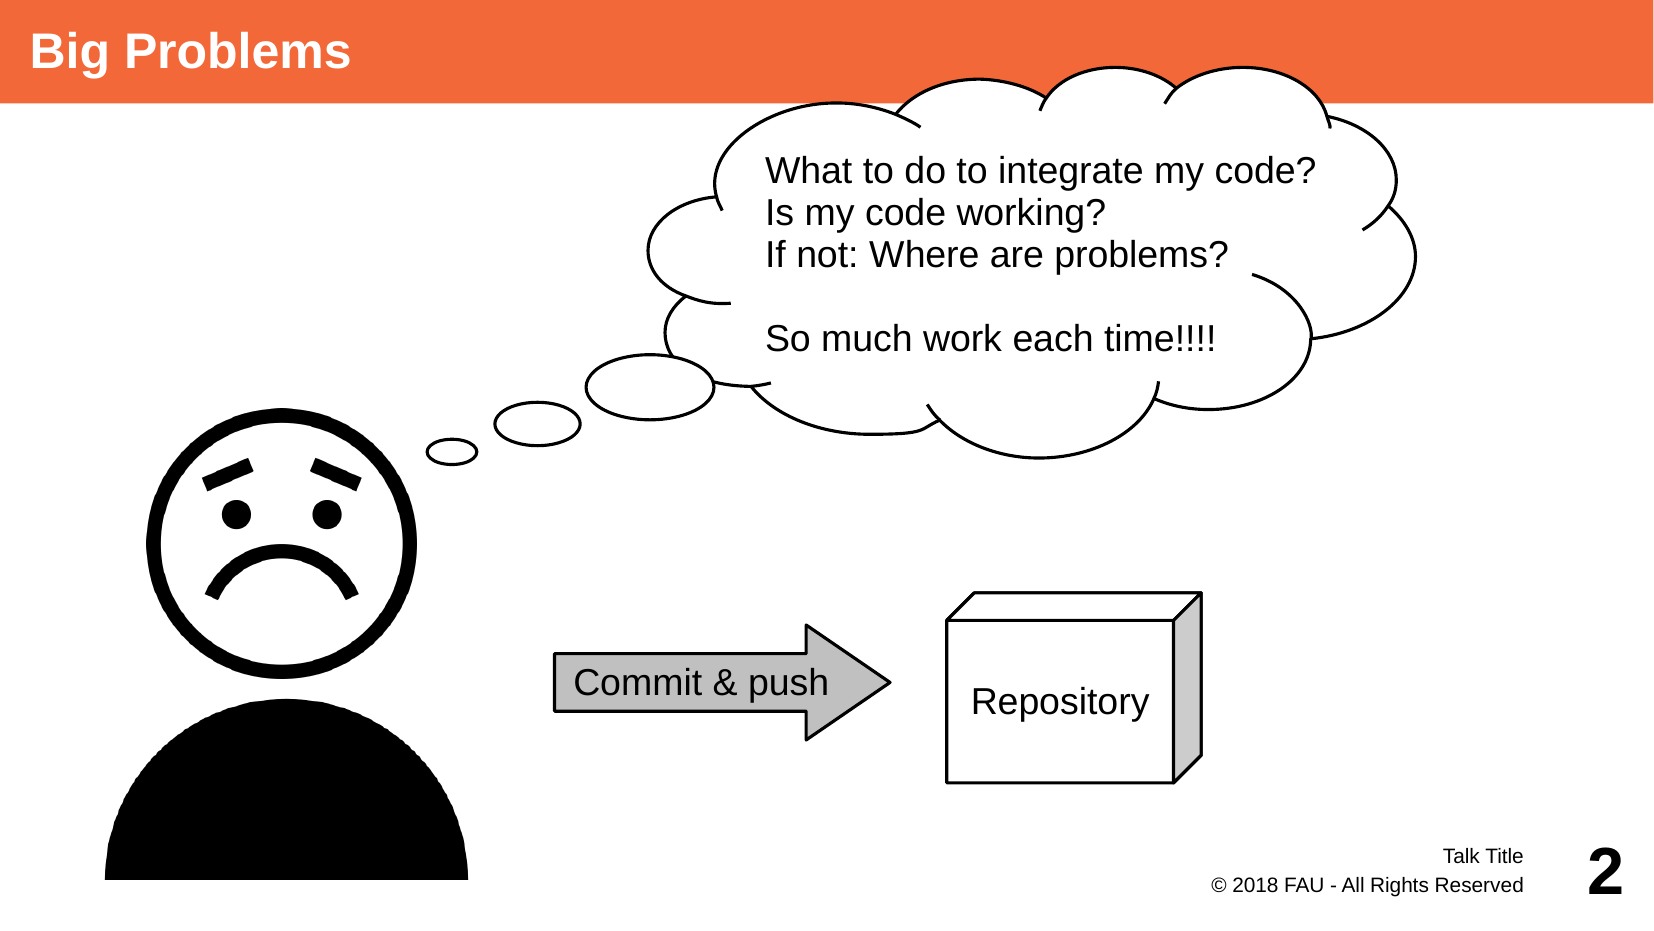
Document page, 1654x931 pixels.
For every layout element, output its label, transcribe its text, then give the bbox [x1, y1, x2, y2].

picture [70, 408, 502, 880]
text_box What to do to integrate my code? Is my code working? If not: Where are problems? So much work each time!!!! [494, 402, 581, 446]
text_box What to do to integrate my code? Is my code working? If not: Where are problems? So much work each time!!!! [586, 67, 1416, 459]
title Big Problems [0, 0, 1654, 104]
text_box Repository [946, 621, 1173, 783]
text_box Commit & push [554, 624, 891, 740]
